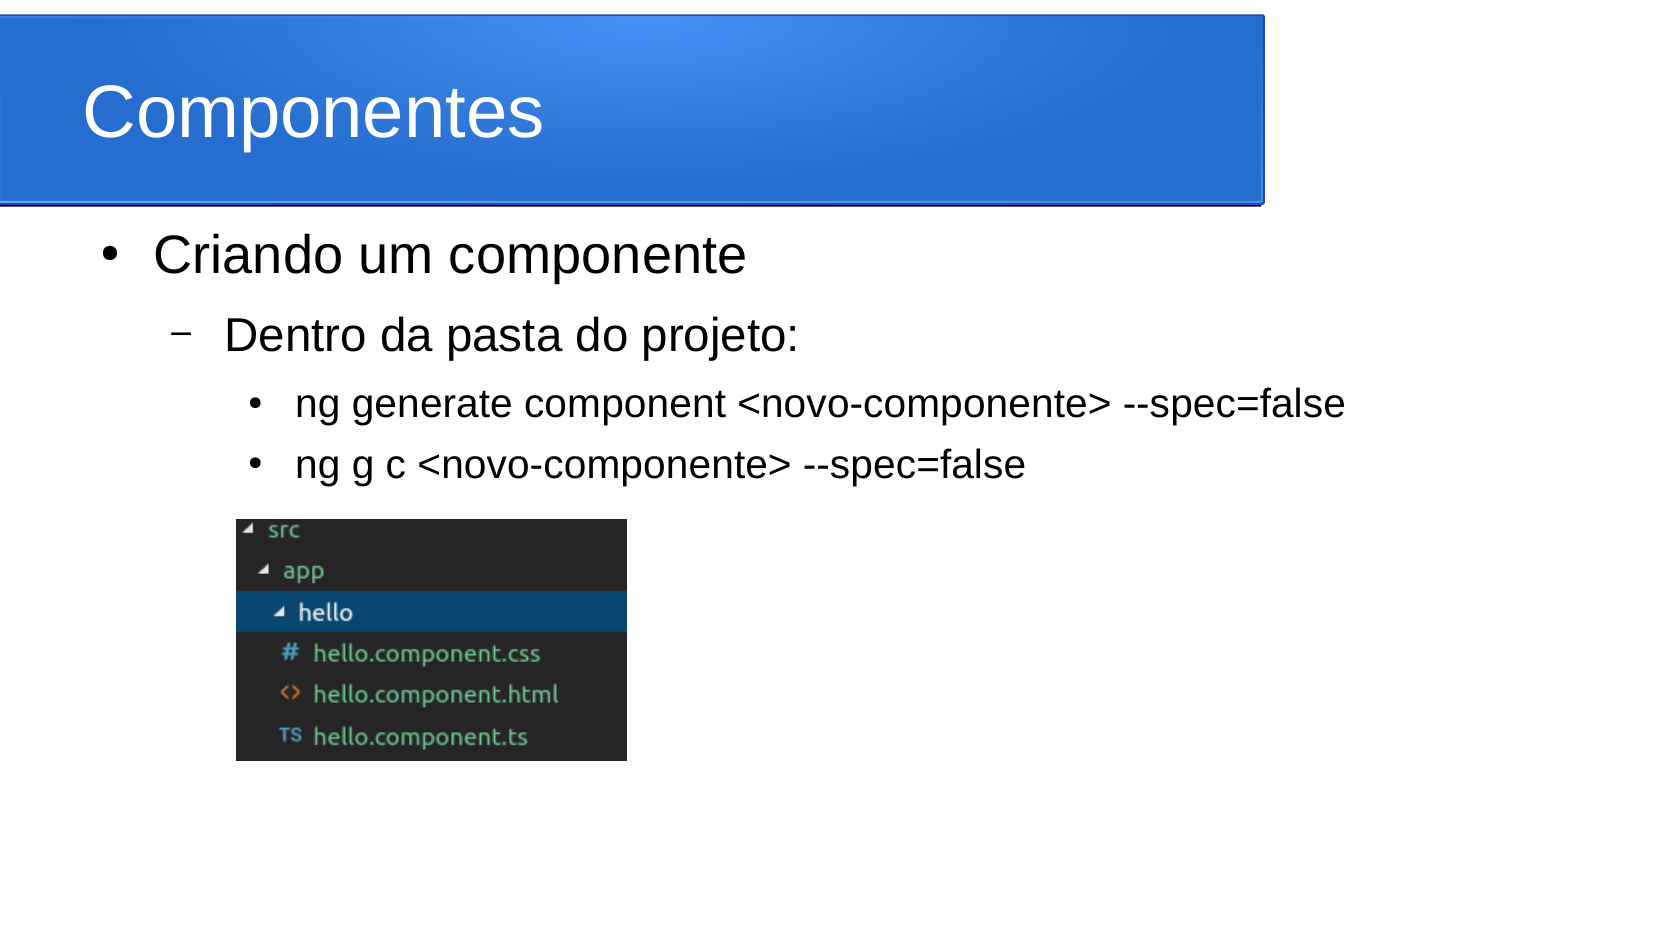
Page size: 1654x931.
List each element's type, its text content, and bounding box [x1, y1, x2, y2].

list Criando um componente Dentro da pasta do projeto: ng generate component <novo-componente> --spec=false ng g c <novo-componente> --spec=false [82, 224, 1571, 764]
title Componentes [82, 35, 1235, 189]
picture [236, 519, 627, 761]
